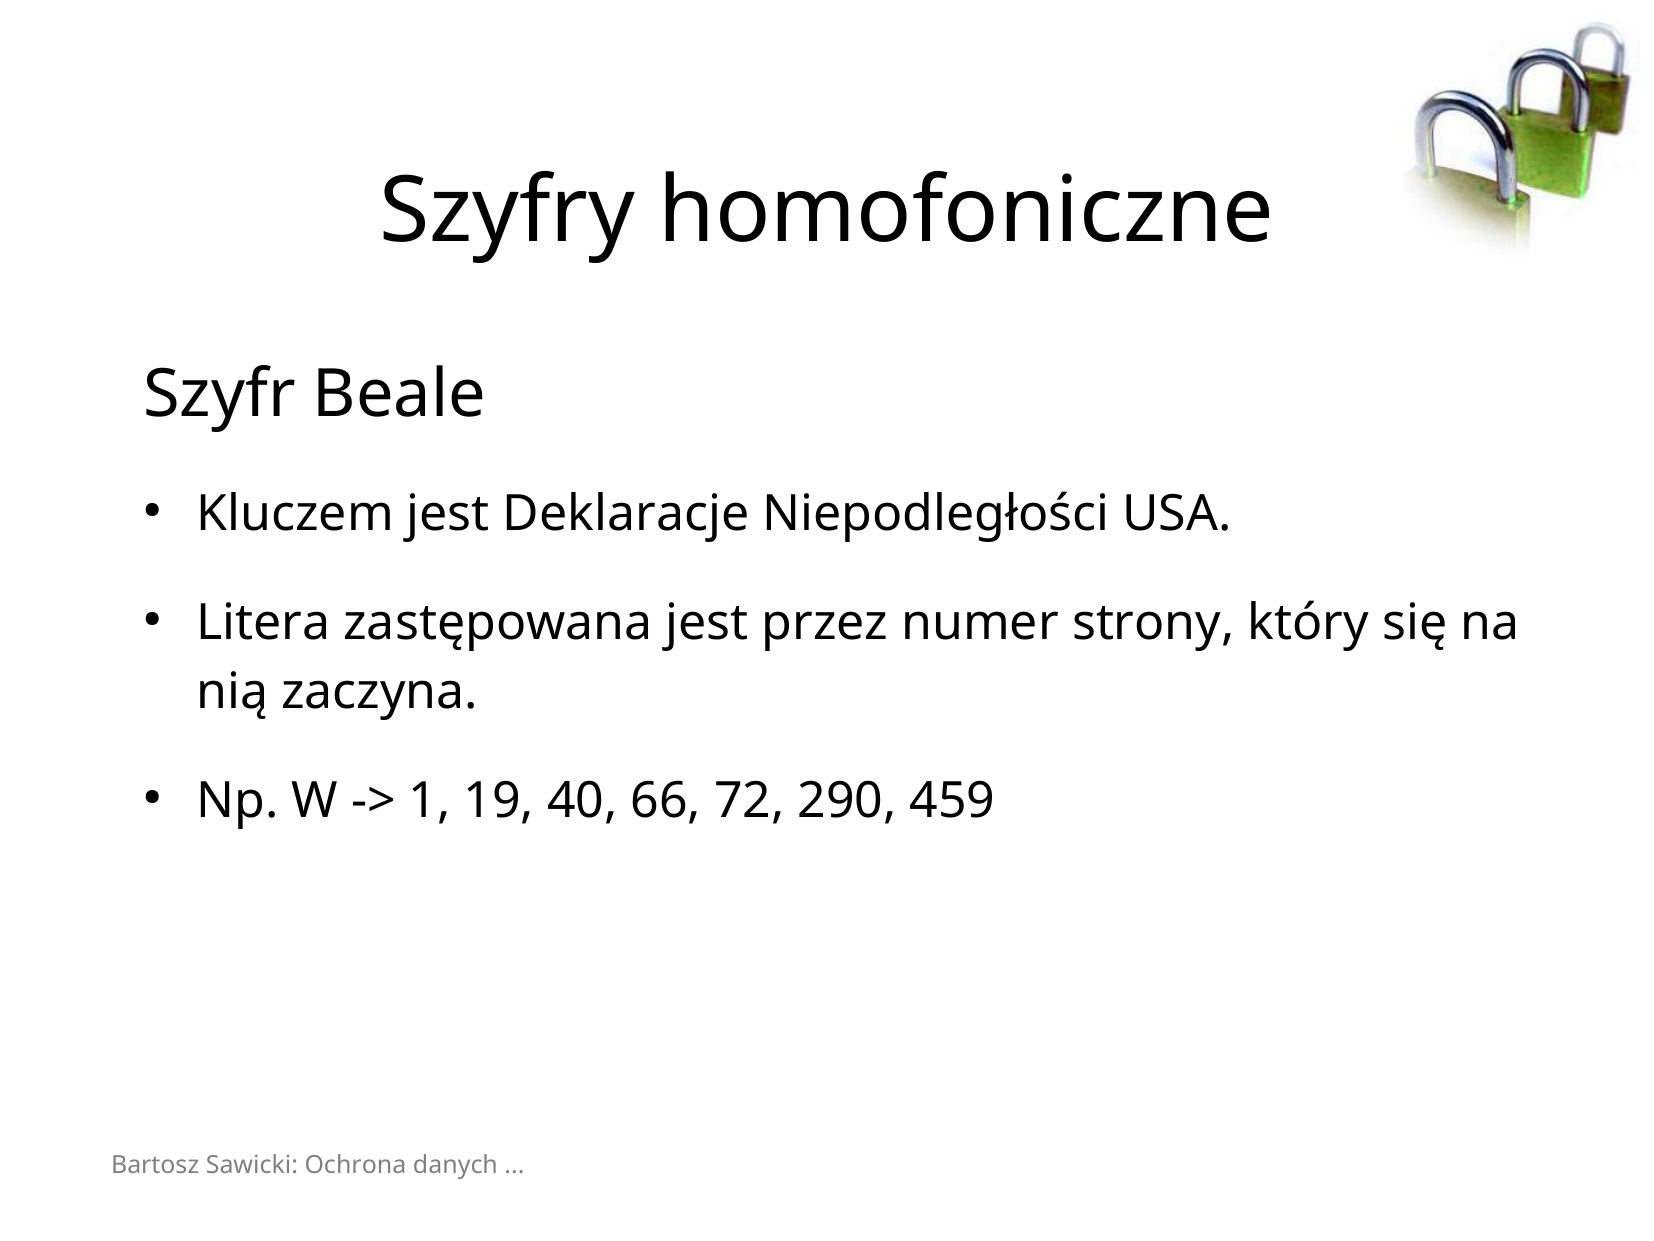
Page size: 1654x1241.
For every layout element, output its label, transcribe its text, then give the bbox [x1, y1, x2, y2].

picture [1385, 14, 1640, 266]
title Szyfry homofoniczne [121, 102, 1534, 311]
list Szyfr Beale Kluczem jest Deklaracje Niepodległości USA. Litera zastępowana jest przez numer strony, który się na nią zaczyna. Np. W -> 1, 19, 40, 66, 72, 290, 459 [125, 344, 1538, 1127]
